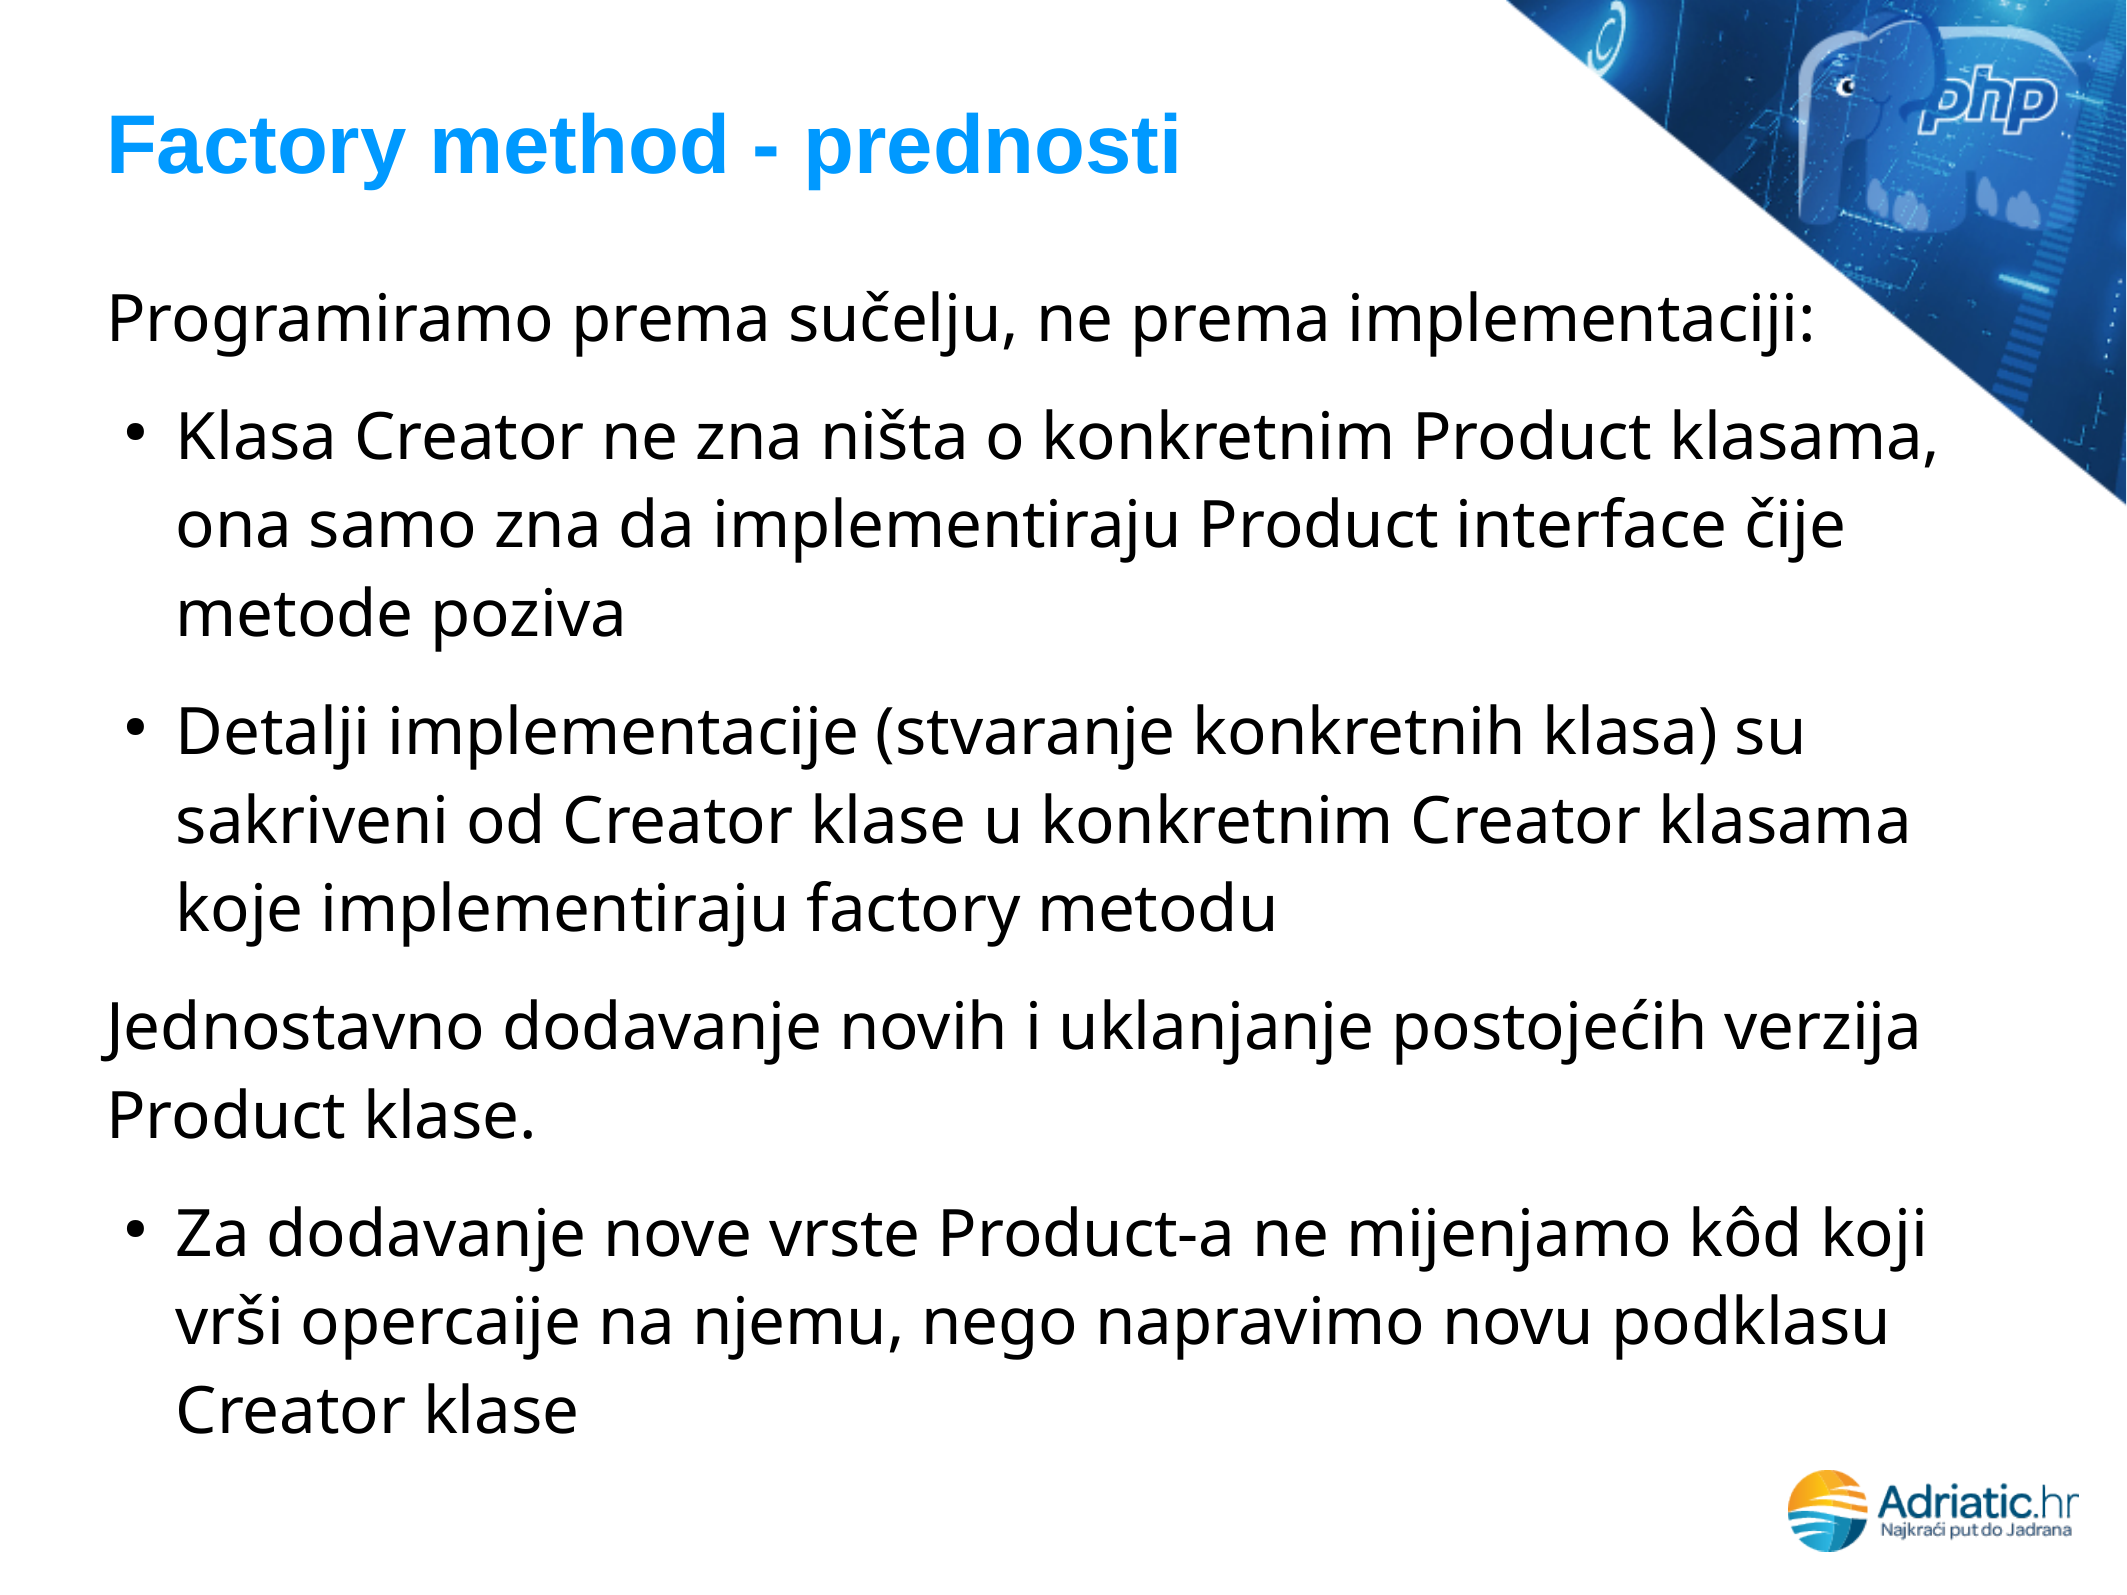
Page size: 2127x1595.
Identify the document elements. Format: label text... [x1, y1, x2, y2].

picture [1788, 1470, 2079, 1552]
list Programiramo prema sučelju, ne prema implementaciji: Klasa Creator ne zna ništa o konkretnim Product klasama, ona samo zna da implementiraju Product interface čije metode poziva Detalji implementacije (stvaranje konkretnih klasa) su sakriveni od Creator klase u konkretnim Creator klasama koje implementiraju factory metodu Jednostavno dodavanje novih i uklanjanje postojećih verzija Product klase. Za dodavanje nove vrste Product-a ne mijenjamo kôd koji vrši opercaije na njemu, nego napravimo novu podklasu Creator klase [106, 271, 2020, 1453]
title Factory method - prednosti [106, 70, 1630, 219]
picture [1505, 0, 2127, 625]
